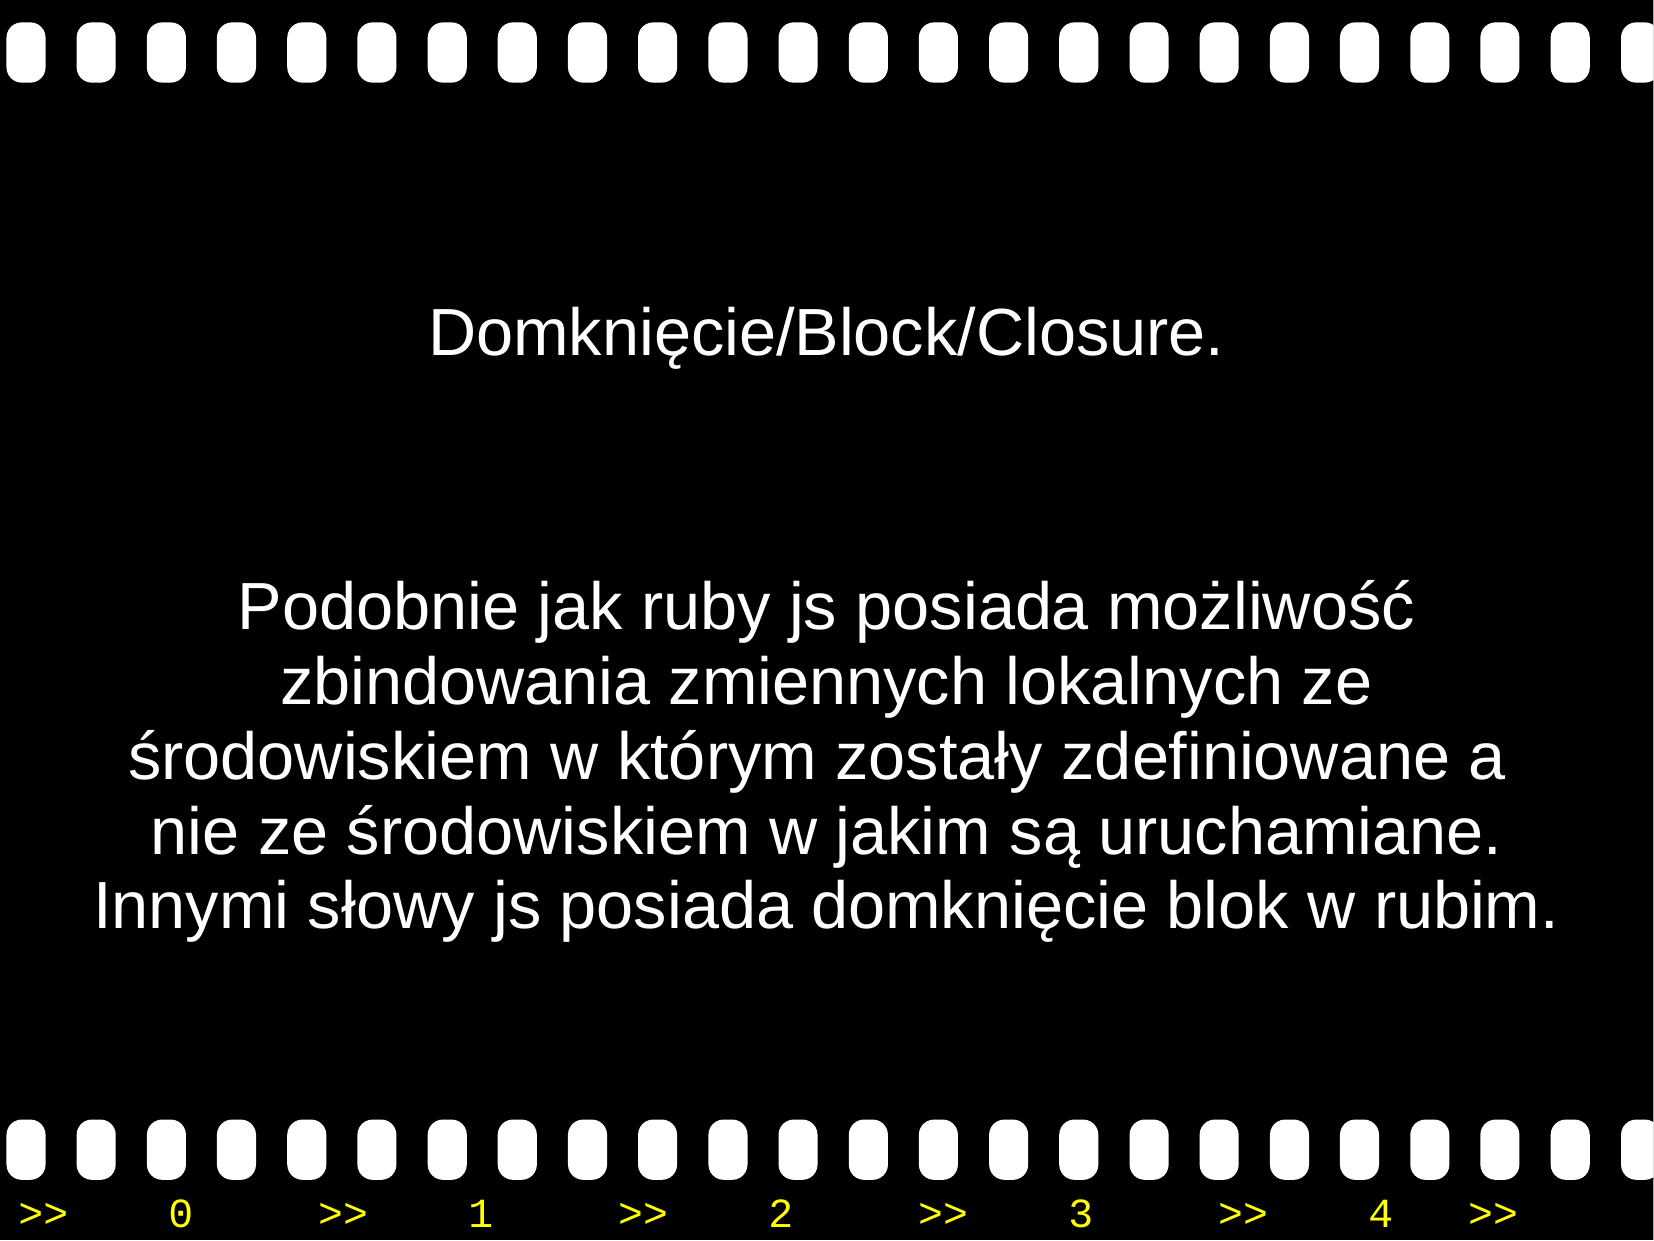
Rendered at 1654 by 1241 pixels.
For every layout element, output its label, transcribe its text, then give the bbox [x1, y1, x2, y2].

subtitle Domknięcie/Block/Closure. Podobnie jak ruby js posiada możliwość zbindowania zmiennych lokalnych ze środowiskiem w którym zostały zdefiniowane a nie ze środowiskiem w jakim są uruchamiane. Innymi słowy js posiada domknięcie blok w rubim. [82, 99, 1571, 1140]
